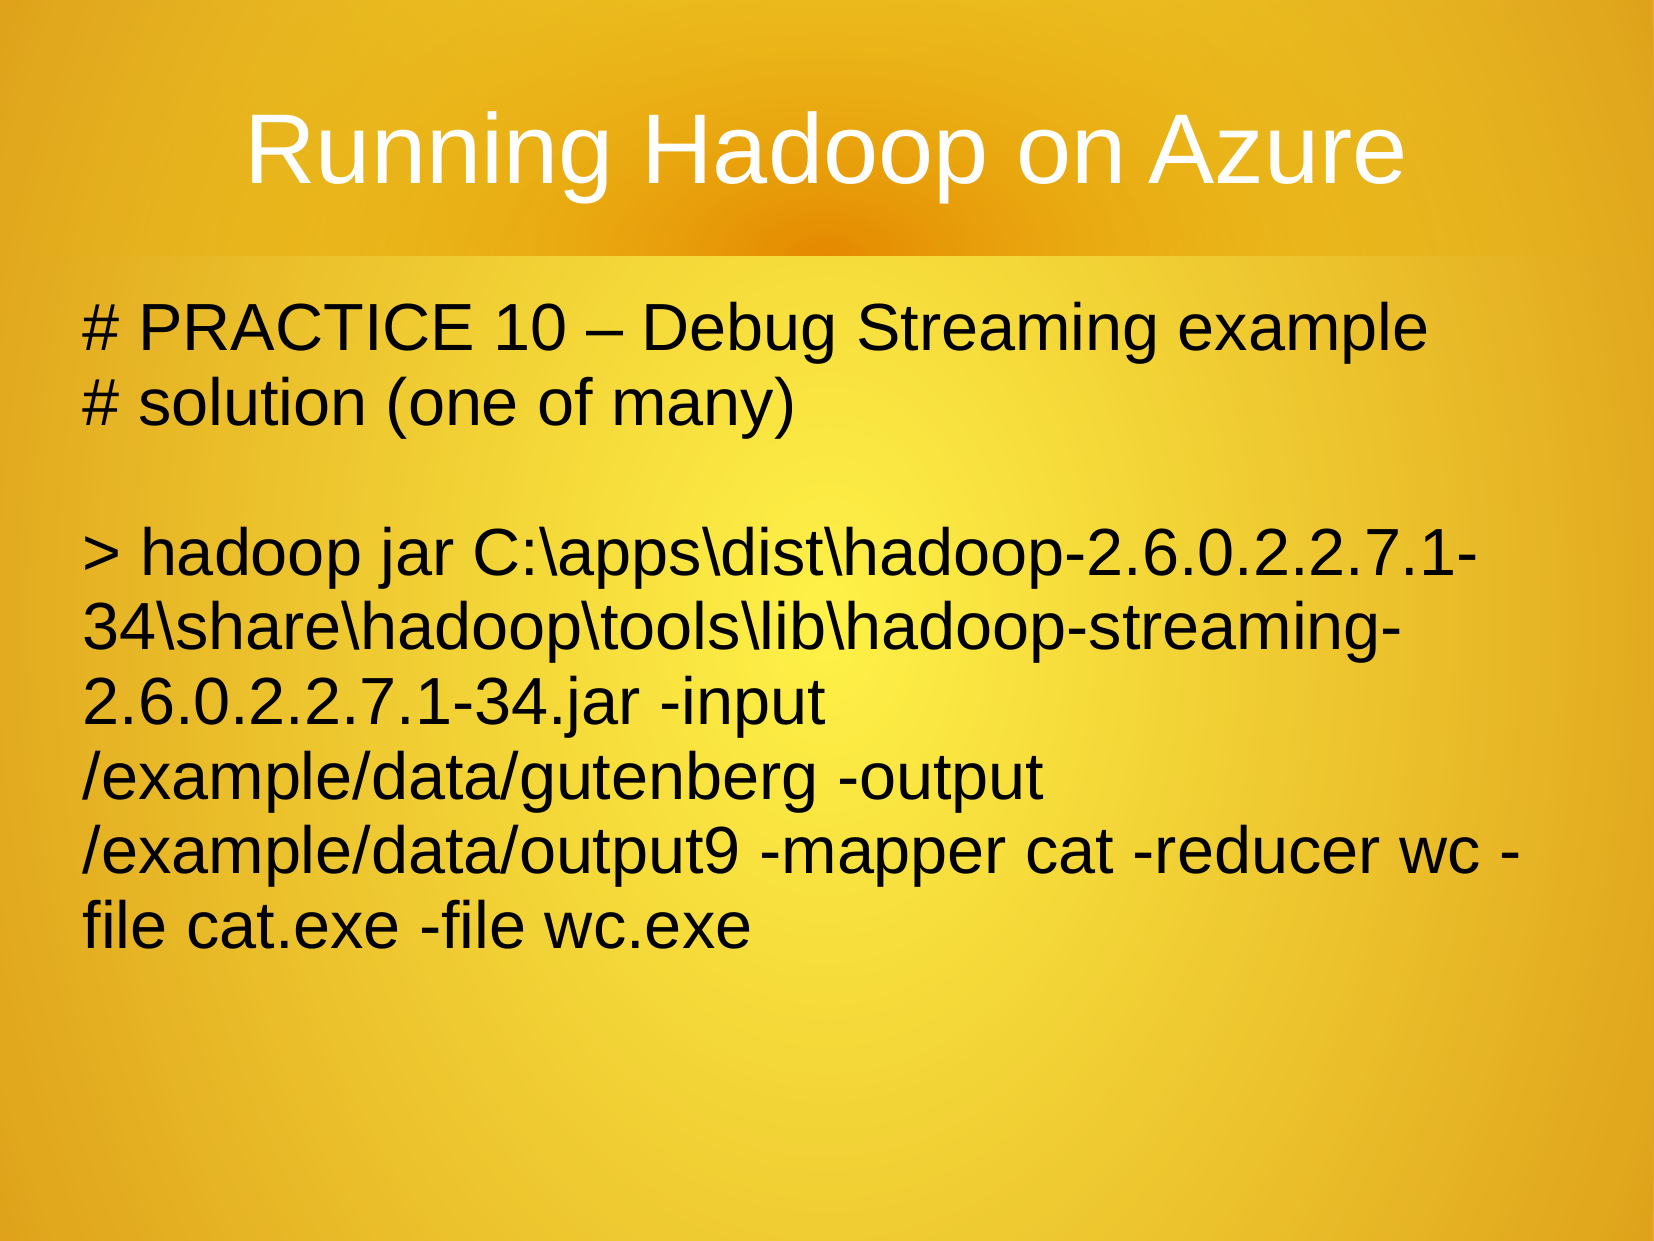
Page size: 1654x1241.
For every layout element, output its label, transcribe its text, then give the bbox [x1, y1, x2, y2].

subtitle # PRACTICE 10 – Debug Streaming example # solution (one of many) > hadoop jar C:\apps\dist\hadoop-2.6.0.2.2.7.1-34\share\hadoop\tools\lib\hadoop-streaming-2.6.0.2.2.7.1-34.jar -input /example/data/gutenberg -output /example/data/output9 -mapper cat -reducer wc -file cat.exe -file wc.exe [82, 290, 1571, 1188]
title Running Hadoop on Azure [82, 47, 1571, 252]
